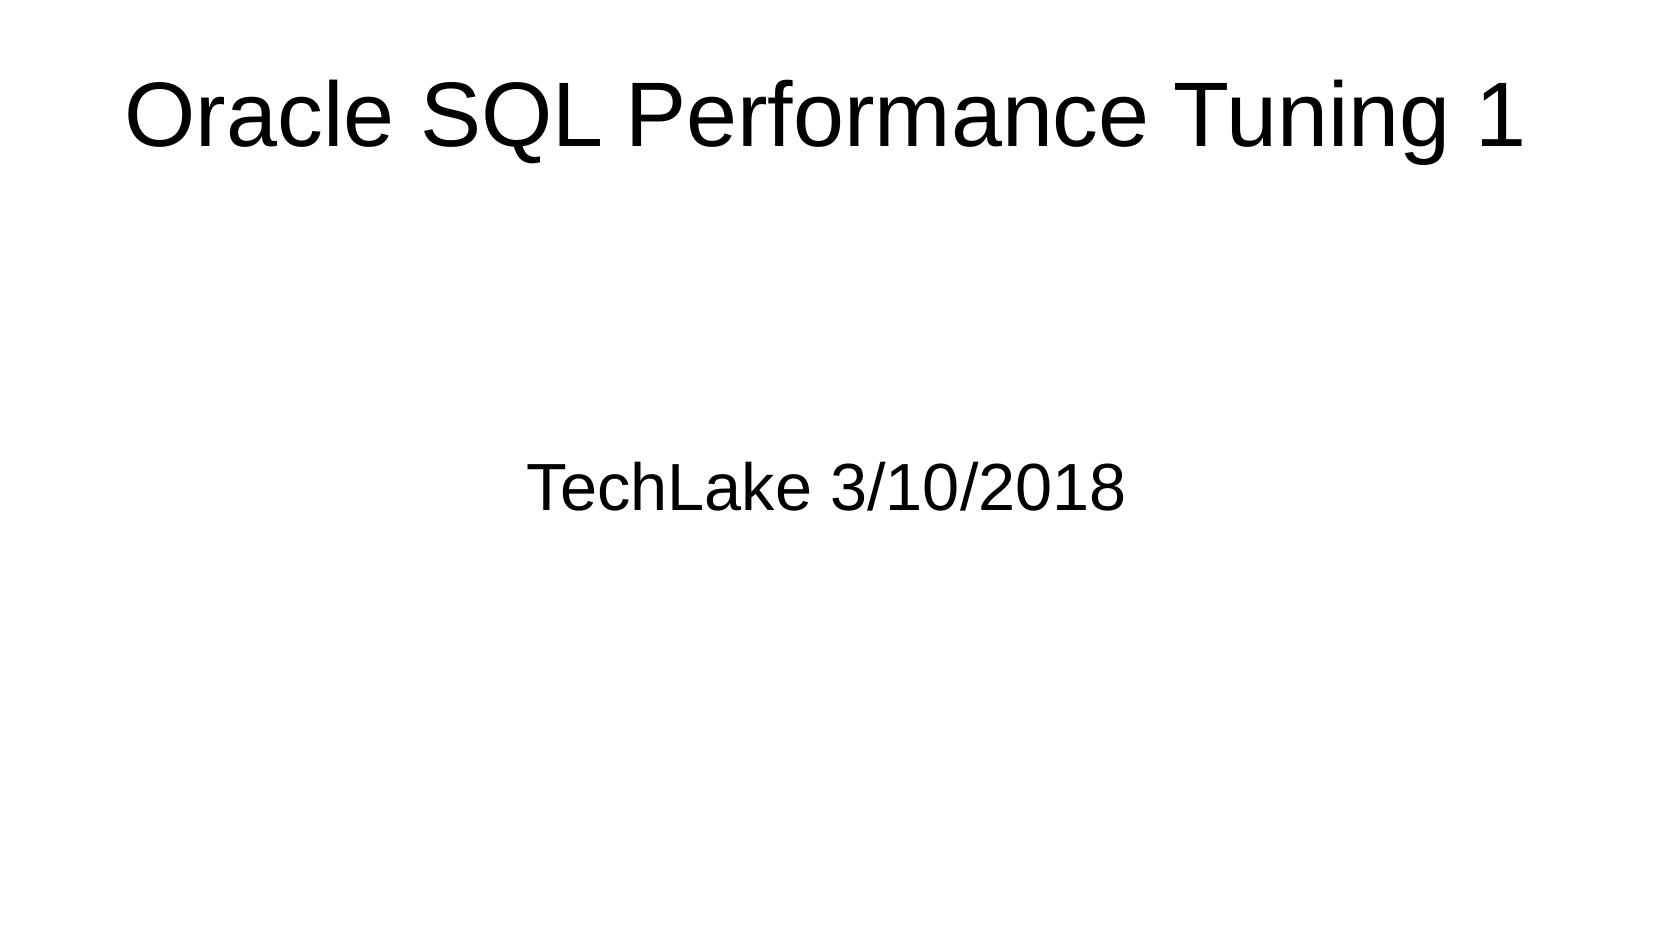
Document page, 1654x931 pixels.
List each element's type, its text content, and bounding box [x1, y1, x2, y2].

title Oracle SQL Performance Tuning 1 [82, 37, 1571, 193]
subtitle TechLake 3/10/2018 [82, 217, 1571, 758]
